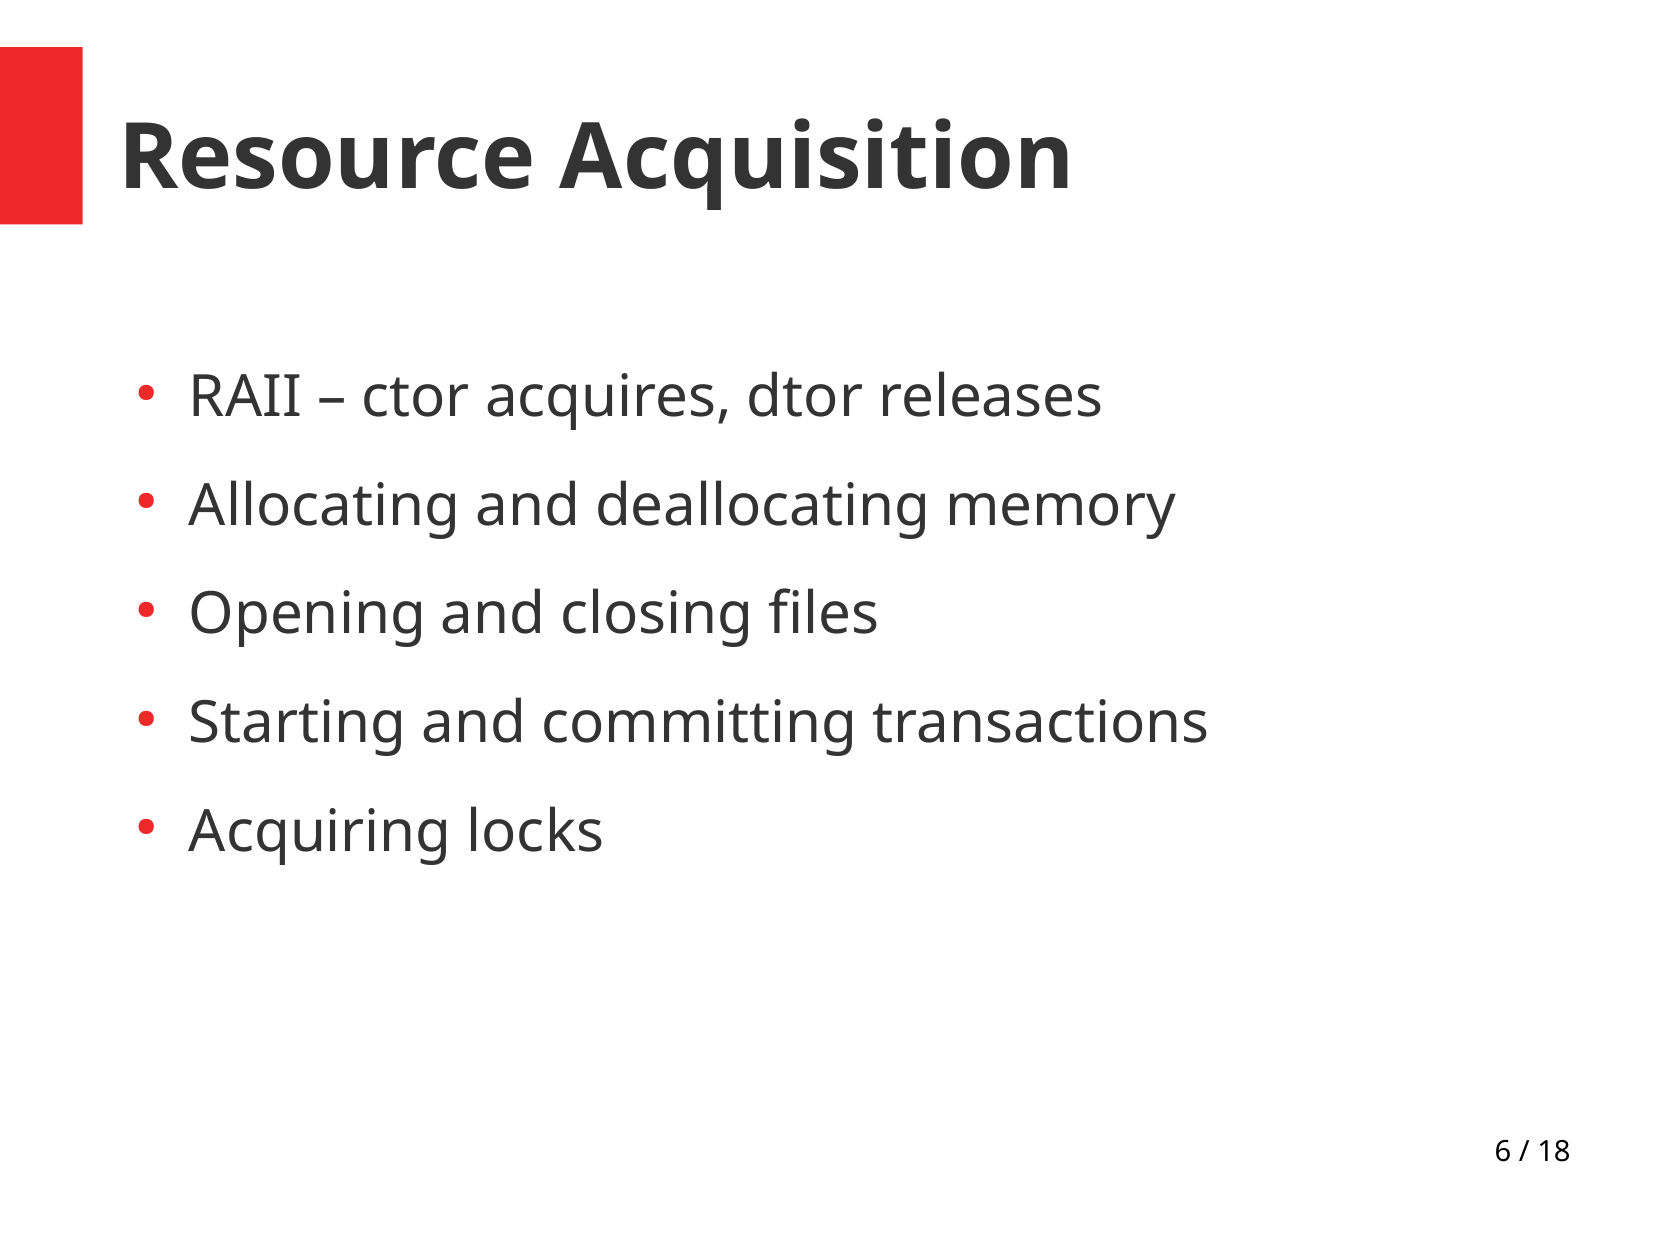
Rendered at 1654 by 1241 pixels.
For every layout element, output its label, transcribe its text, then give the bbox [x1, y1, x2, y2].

title Resource Acquisition [118, 49, 1571, 257]
list RAII – ctor acquires, dtor releases Allocating and deallocating memory Opening and closing files Starting and committing transactions Acquiring locks [118, 354, 1536, 1074]
